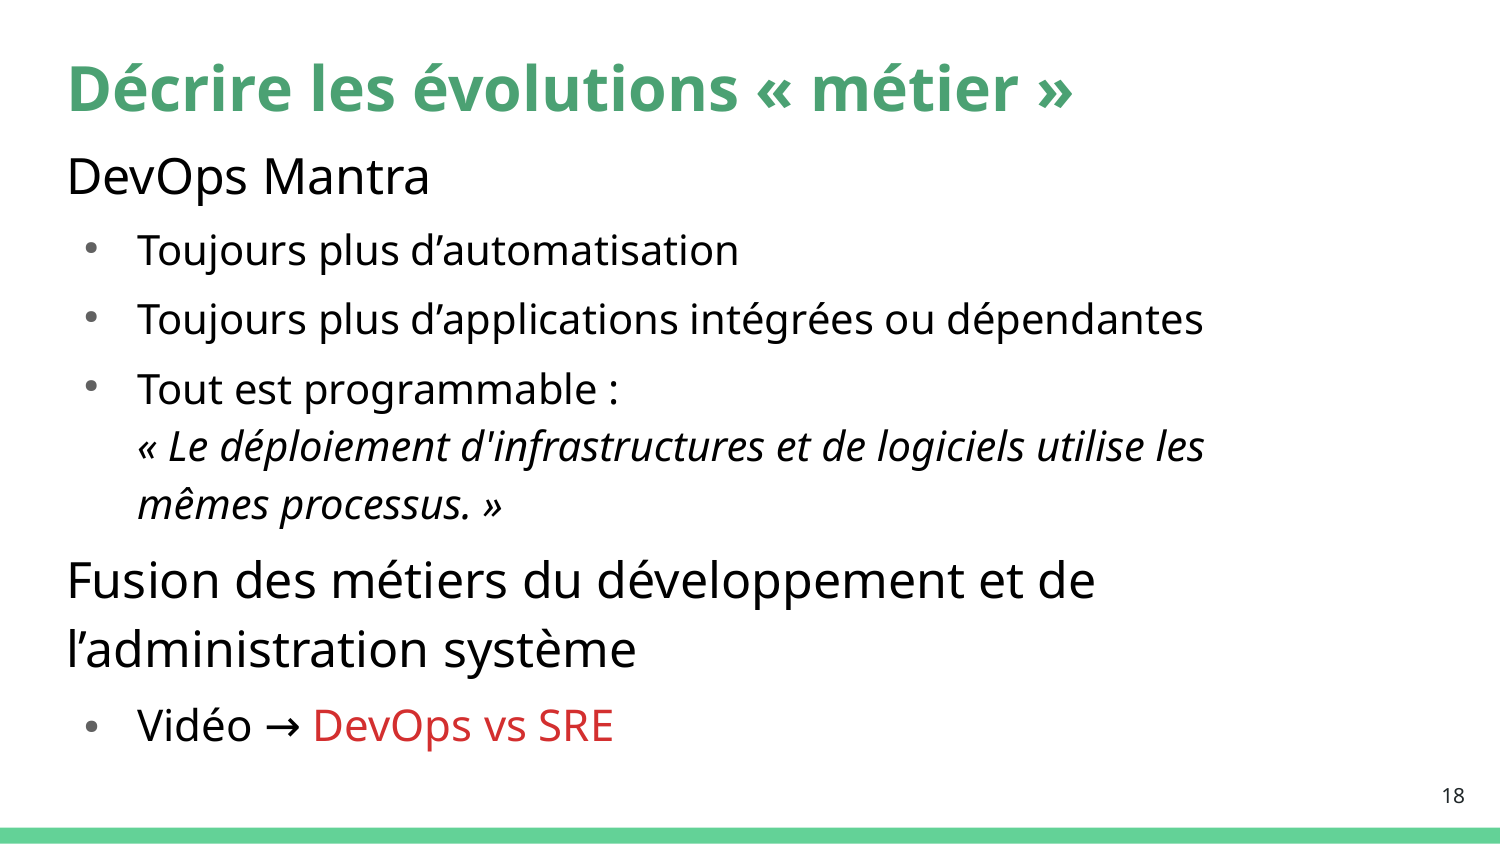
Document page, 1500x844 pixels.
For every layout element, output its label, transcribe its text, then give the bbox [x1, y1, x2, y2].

title Décrire les évolutions « métier » [51, 23, 1449, 117]
list DevOps Mantra Toujours plus d’automatisation Toujours plus d’applications intégrées ou dépendantes Tout est programmable : « Le déploiement d'infrastructures et de logiciels utilise les mêmes processus. » Fusion des métiers du développement et de l’administration système Vidéo → DevOps vs SRE [51, 120, 1241, 827]
text_box <numéro> [1389, 764, 1480, 830]
